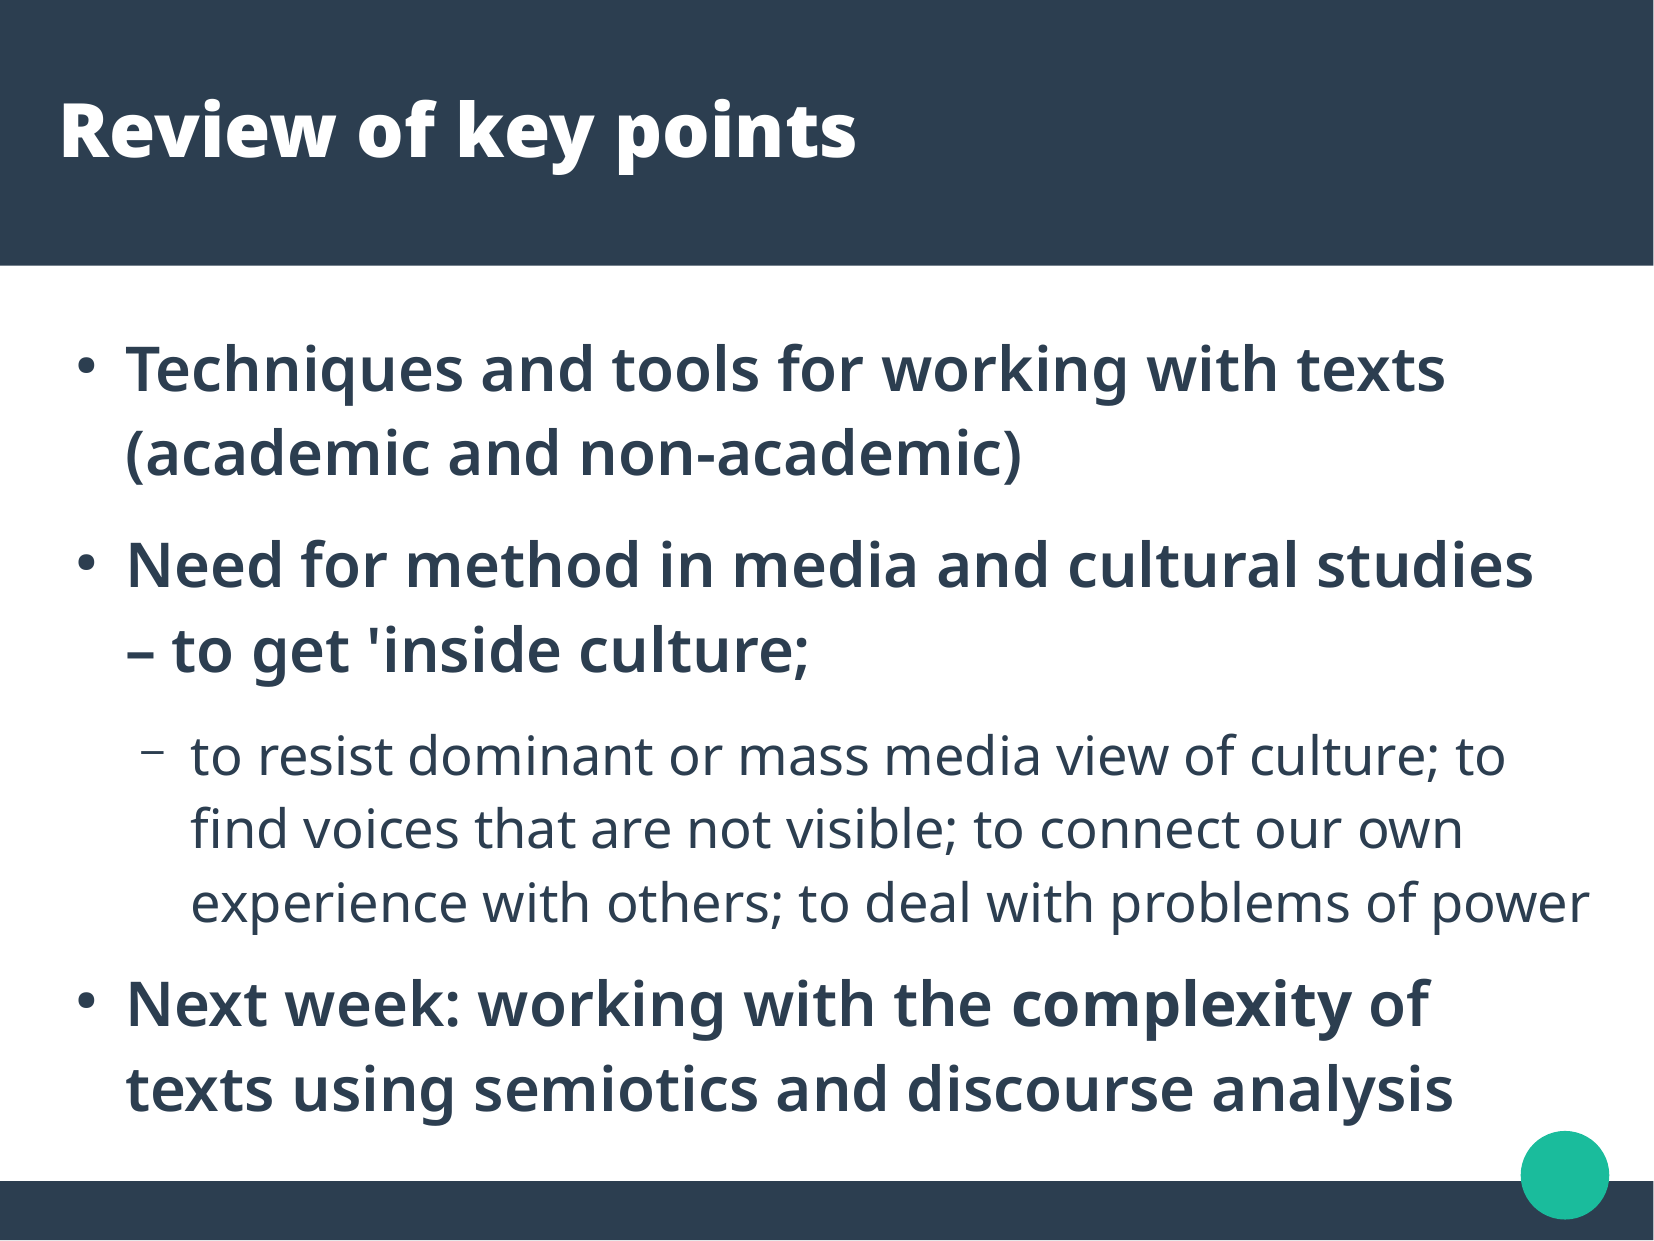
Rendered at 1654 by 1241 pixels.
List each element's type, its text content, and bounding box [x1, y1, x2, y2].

title Review of key points [59, 49, 1595, 207]
list Techniques and tools for working with texts (academic and non-academic) Need for method in media and cultural studies – to get 'inside culture; to resist dominant or mass media view of culture; to find voices that are not visible; to connect our own experience with others; to deal with problems of power Next week: working with the complexity of texts using semiotics and discourse analysis [59, 324, 1595, 1152]
